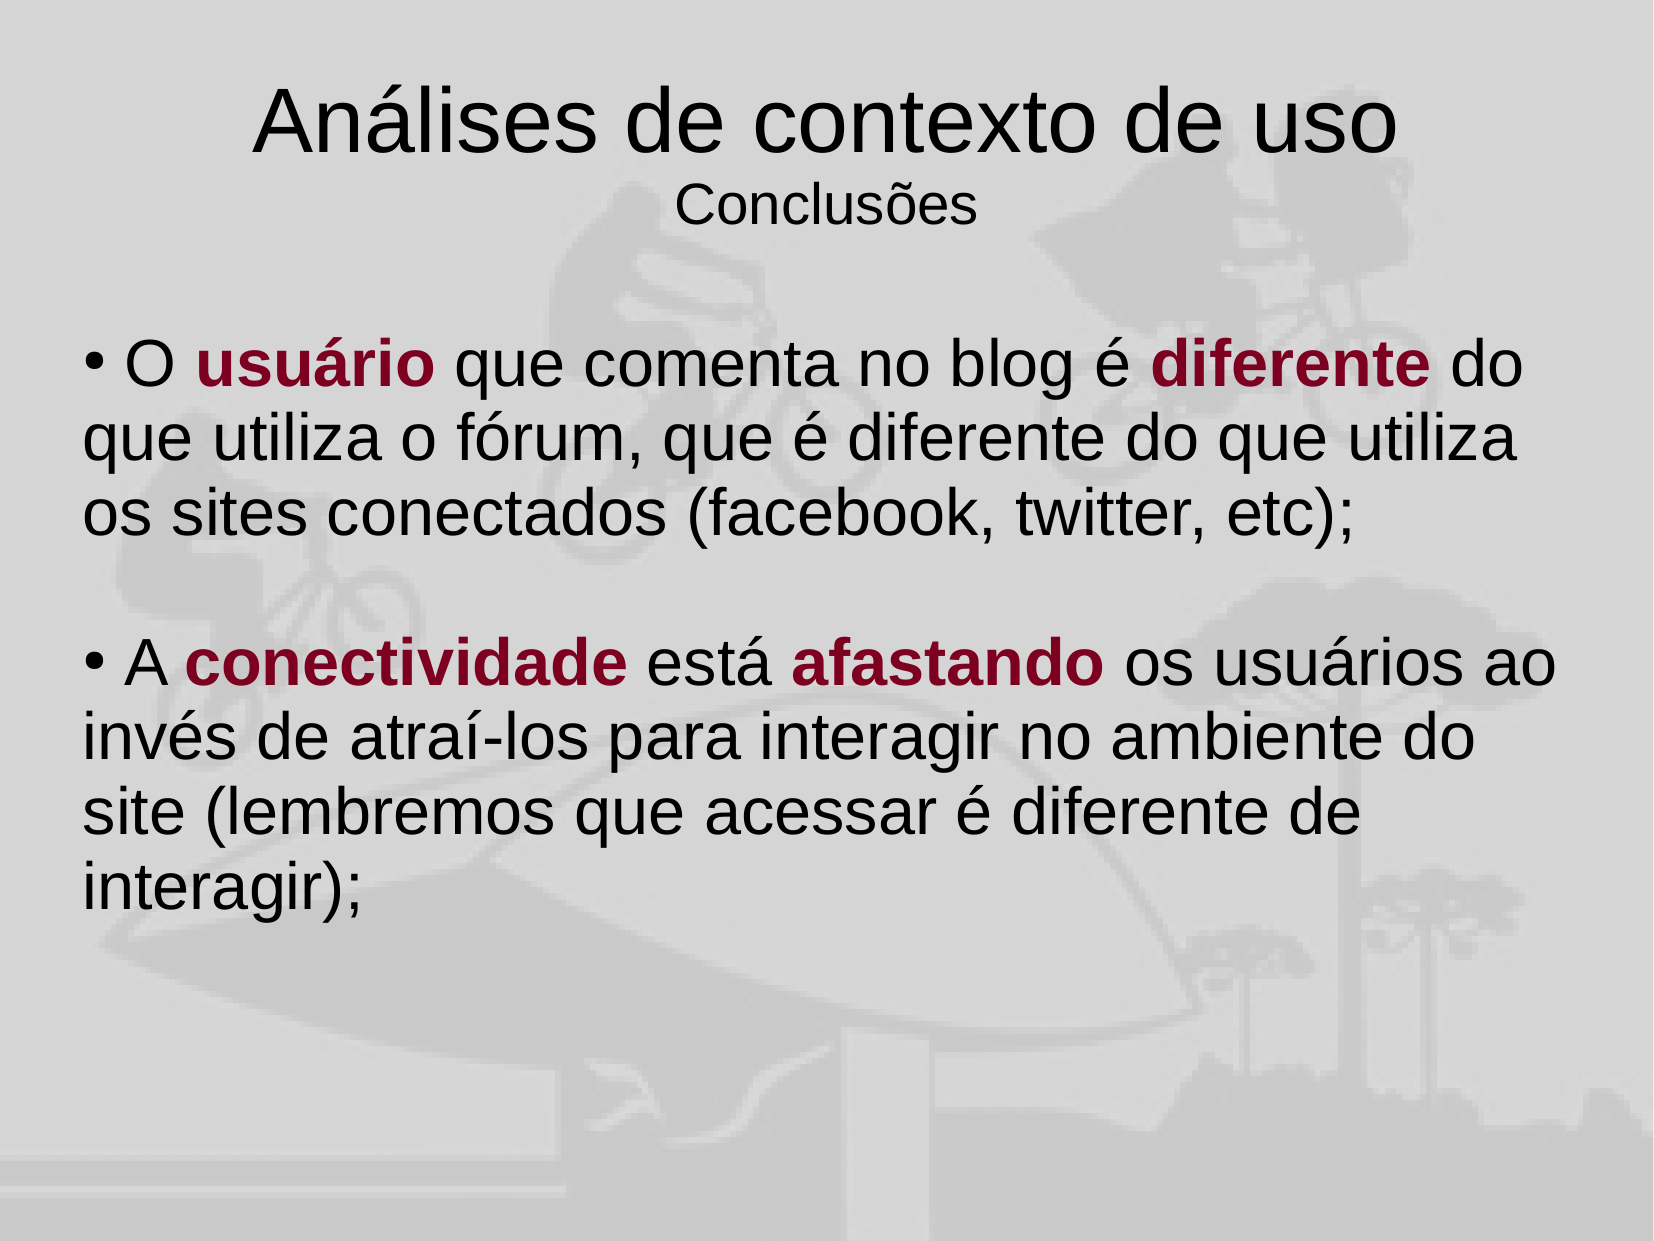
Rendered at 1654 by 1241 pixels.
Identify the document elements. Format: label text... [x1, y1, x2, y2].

subtitle O usuário que comenta no blog é diferente do que utiliza o fórum, que é diferente do que utiliza os sites conectados (facebook, twitter, etc); A conectividade está afastando os usuários ao invés de atraí-los para interagir no ambiente do site (lembremos que acessar é diferente de interagir); [82, 297, 1571, 1102]
picture [0, 0, 1654, 1241]
title Análises de contexto de uso Conclusões [82, 56, 1571, 250]
